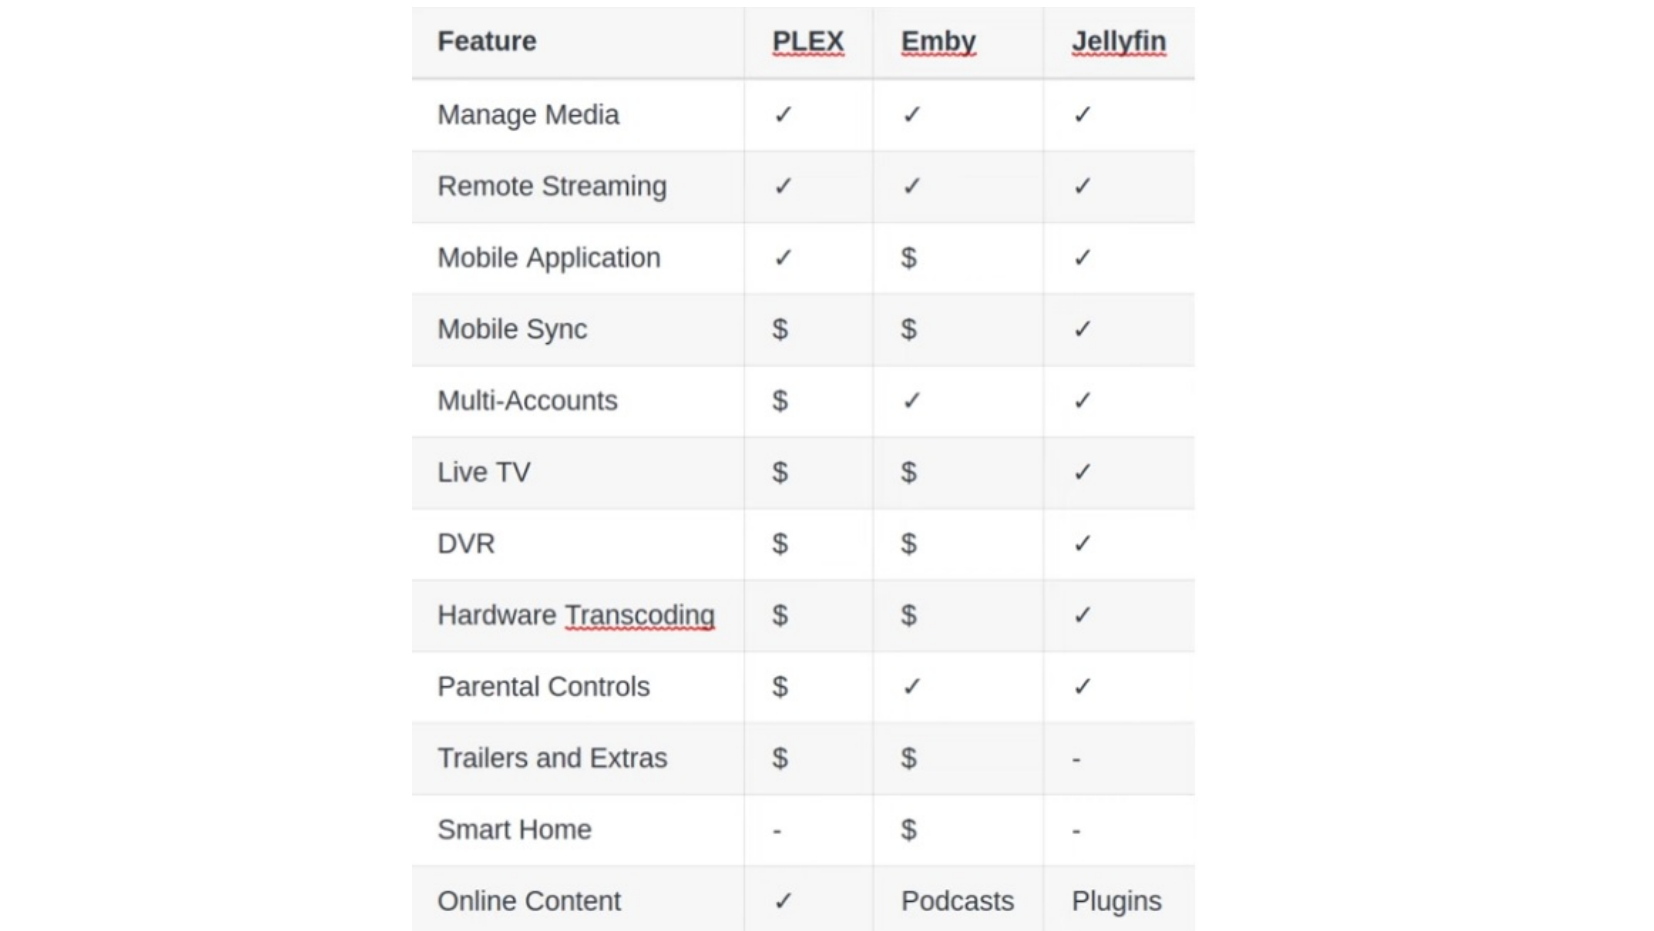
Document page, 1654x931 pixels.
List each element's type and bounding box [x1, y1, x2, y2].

picture [412, 7, 1198, 931]
